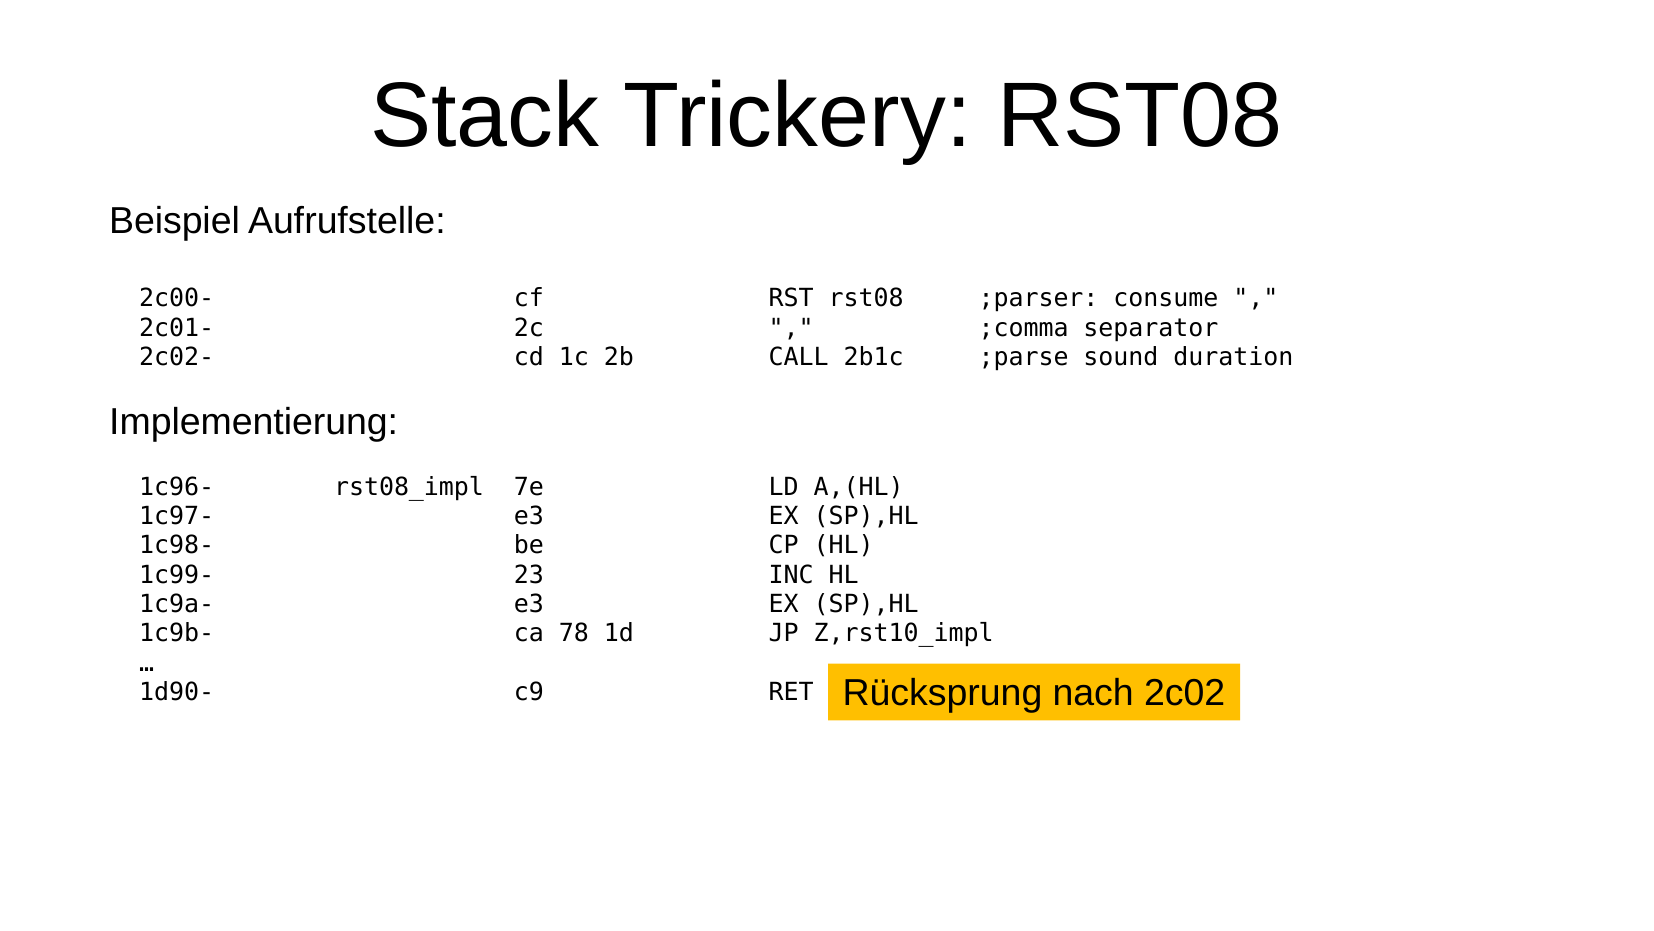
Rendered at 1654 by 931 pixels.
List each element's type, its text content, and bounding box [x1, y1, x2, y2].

text_box Rücksprung nach 2c02 [828, 663, 1241, 721]
text_box Beispiel Aufrufstelle: 2c00- cf RST rst08 ;parser: consume "," 2c01- 2c "," ;comma separator 2c02- cd 1c 2b CALL 2b1c ;parse sound duration Implementierung: 1c96- rst08_impl 7e LD A,(HL) 1c97- e3 EX (SP),HL 1c98- be CP (HL) 1c99- 23 INC HL 1c9a- e3 EX (SP),HL 1c9b- ca 78 1d JP Z,rst10_impl … 1d90- c9 RET [94, 192, 1347, 744]
title Stack Trickery: RST08 [82, 37, 1571, 193]
